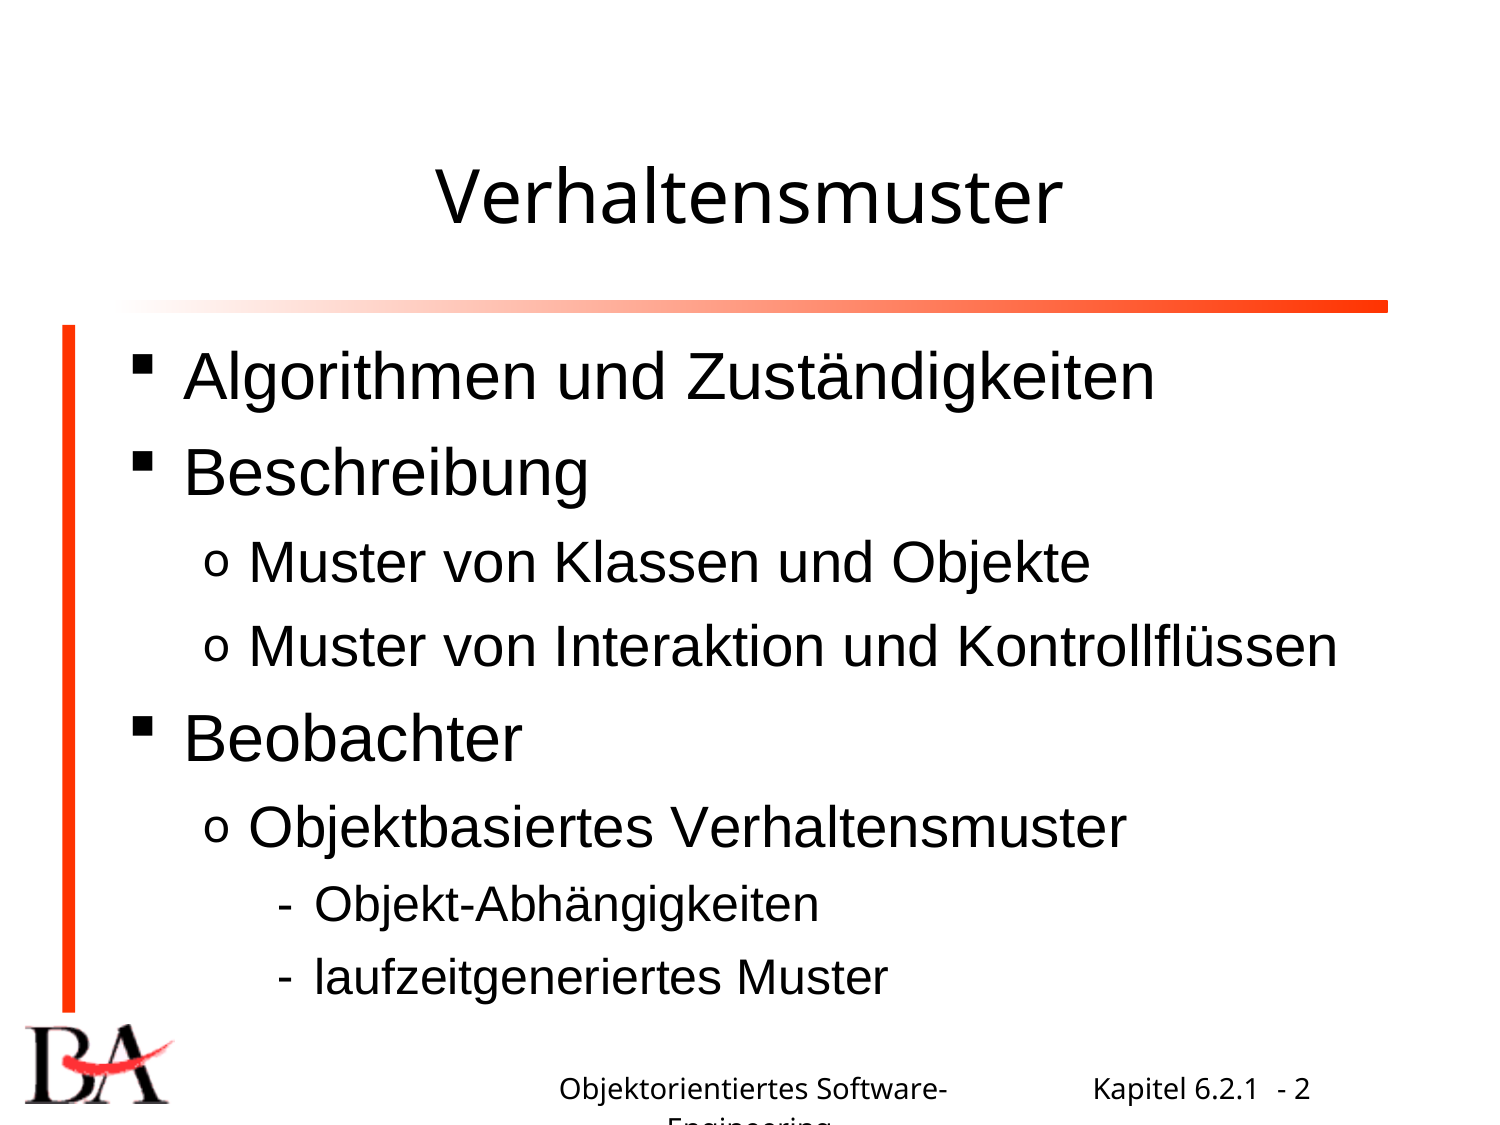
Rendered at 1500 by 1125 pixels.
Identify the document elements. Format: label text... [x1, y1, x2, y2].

title Verhaltensmuster [112, 99, 1388, 288]
list Algorithmen und Zuständigkeiten Beschreibung Muster von Klassen und Objekte Muster von Interaktion und Kontrollflüssen Beobachter Objektbasiertes Verhaltensmuster Objekt-Abhängigkeiten laufzeitgeneriertes Muster [112, 324, 1388, 1051]
picture [24, 1024, 175, 1104]
